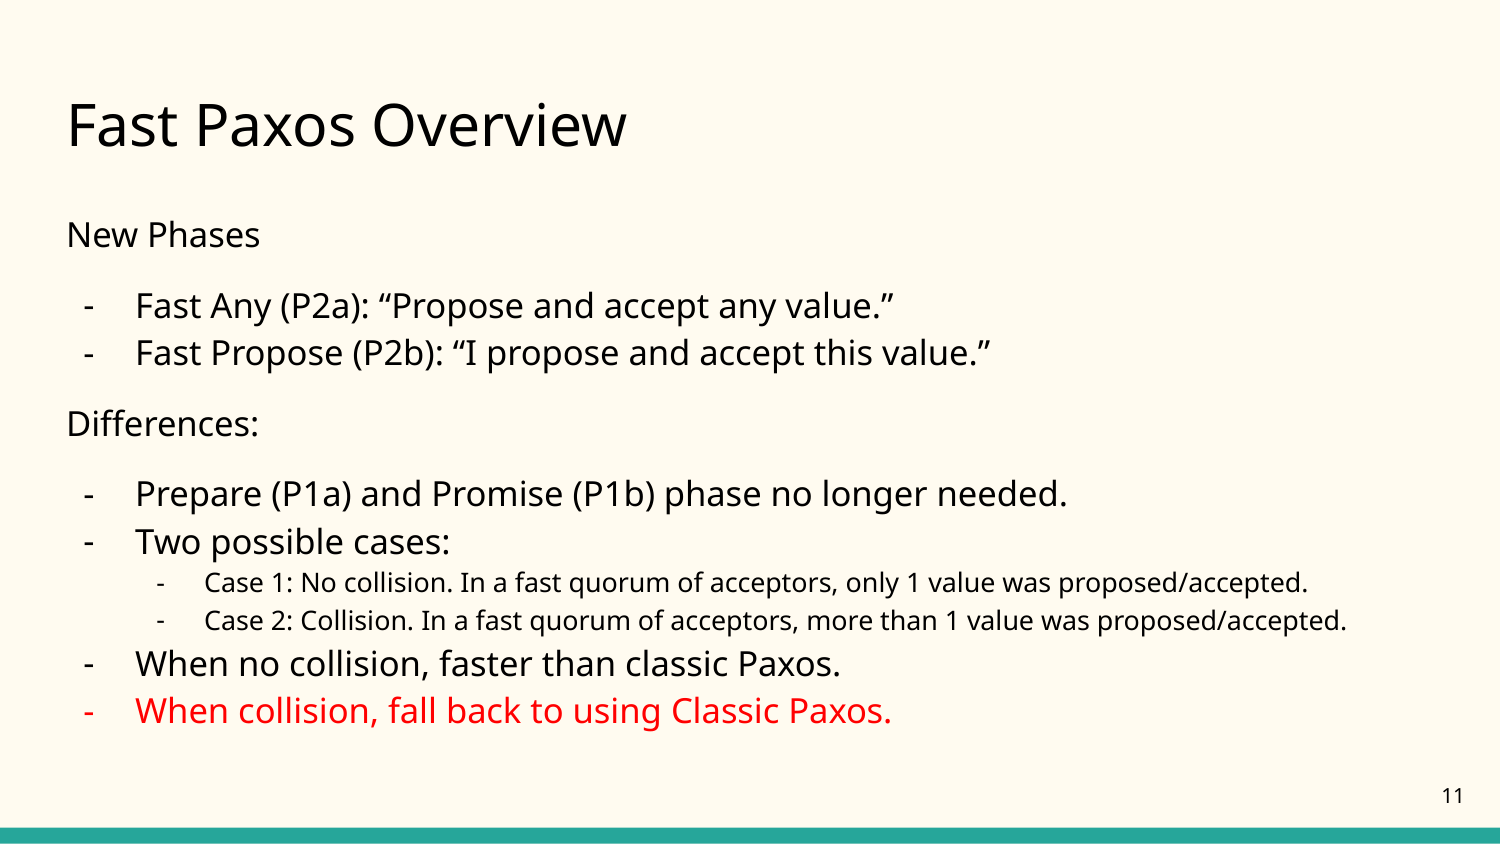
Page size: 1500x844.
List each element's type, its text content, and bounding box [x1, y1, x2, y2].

slide_number <number> [1389, 764, 1480, 830]
title Fast Paxos Overview [51, 72, 1449, 174]
list New Phases Fast Any (P2a): “Propose and accept any value.” Fast Propose (P2b): “I propose and accept this value.” Differences: Prepare (P1a) and Promise (P1b) phase no longer needed. Two possible cases: Case 1: No collision. In a fast quorum of acceptors, only 1 value was proposed/accepted. Case 2: Collision. In a fast quorum of acceptors, more than 1 value was proposed/accepted. When no collision, faster than classic Paxos. When collision, fall back to using Classic Paxos. [51, 192, 1449, 750]
